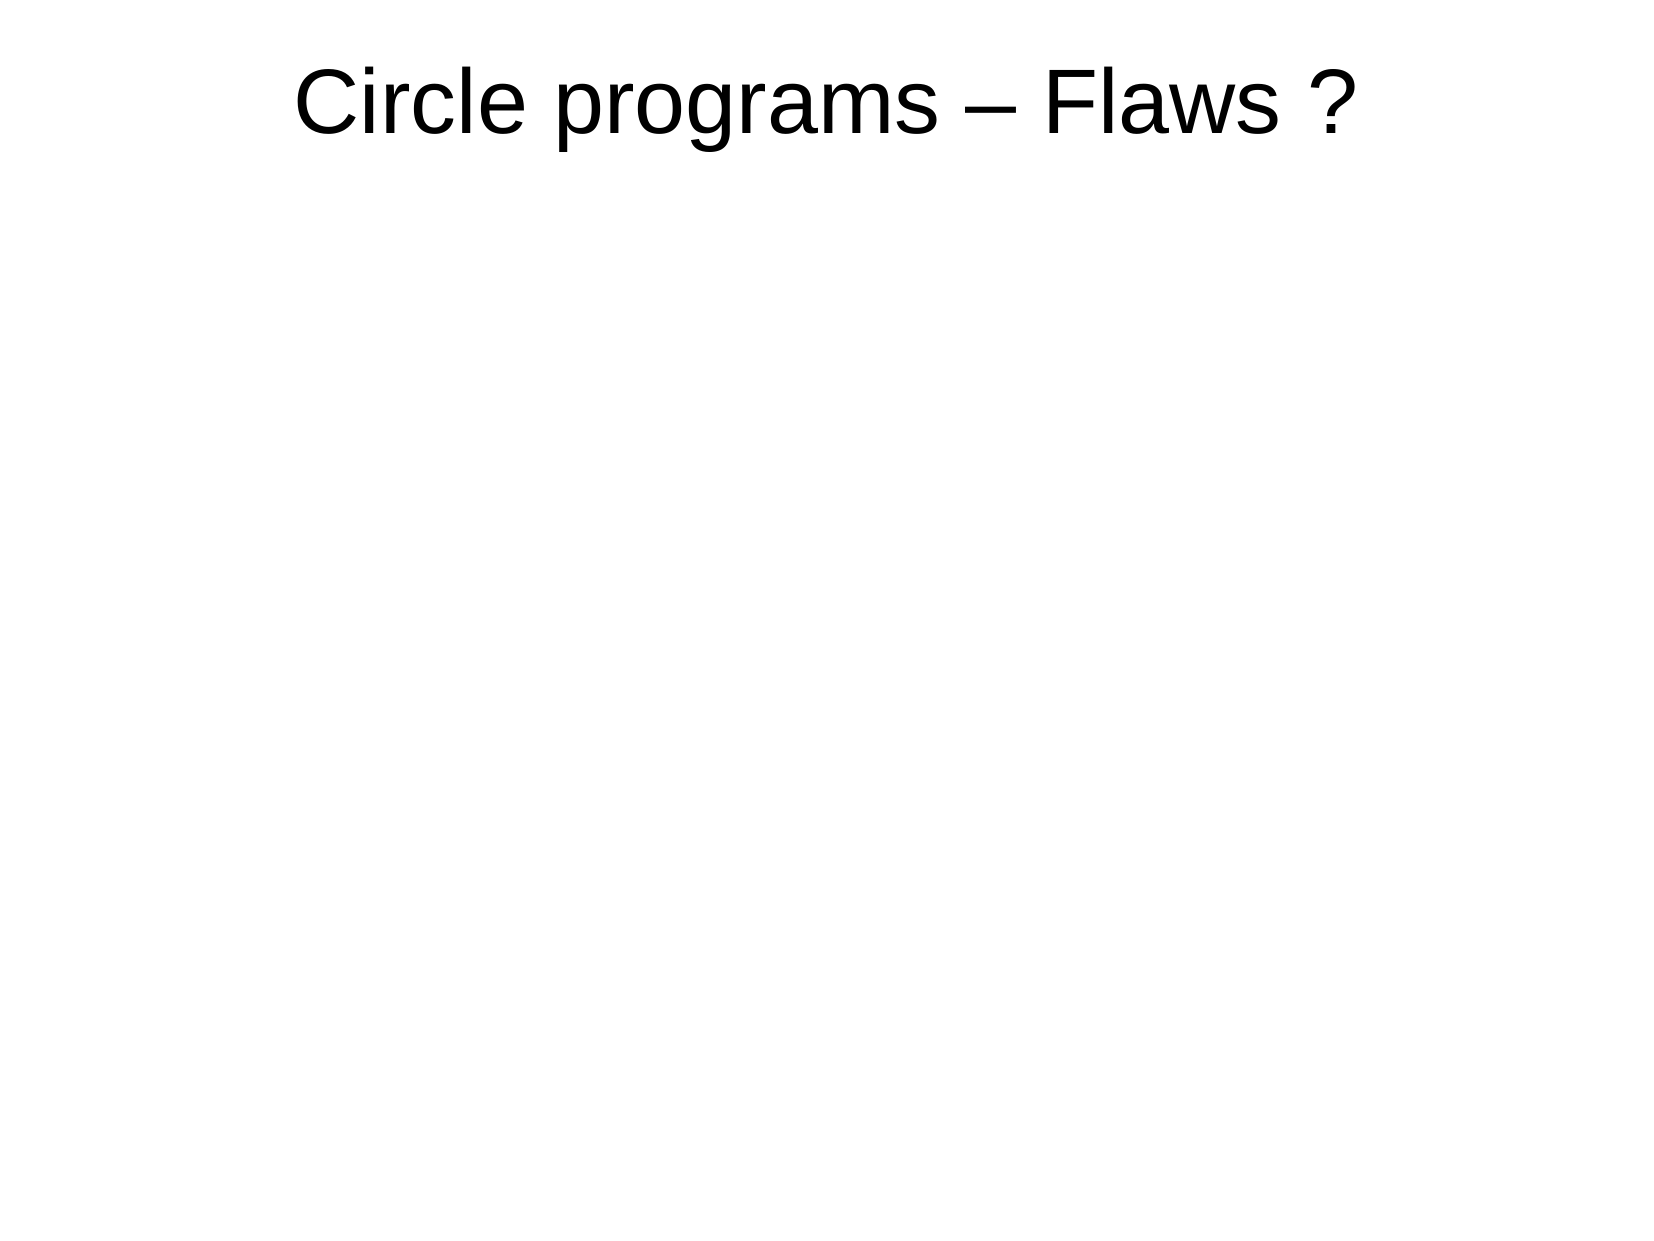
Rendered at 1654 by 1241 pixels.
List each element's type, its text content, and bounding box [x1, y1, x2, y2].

title Circle programs – Flaws ? [82, 49, 1571, 154]
